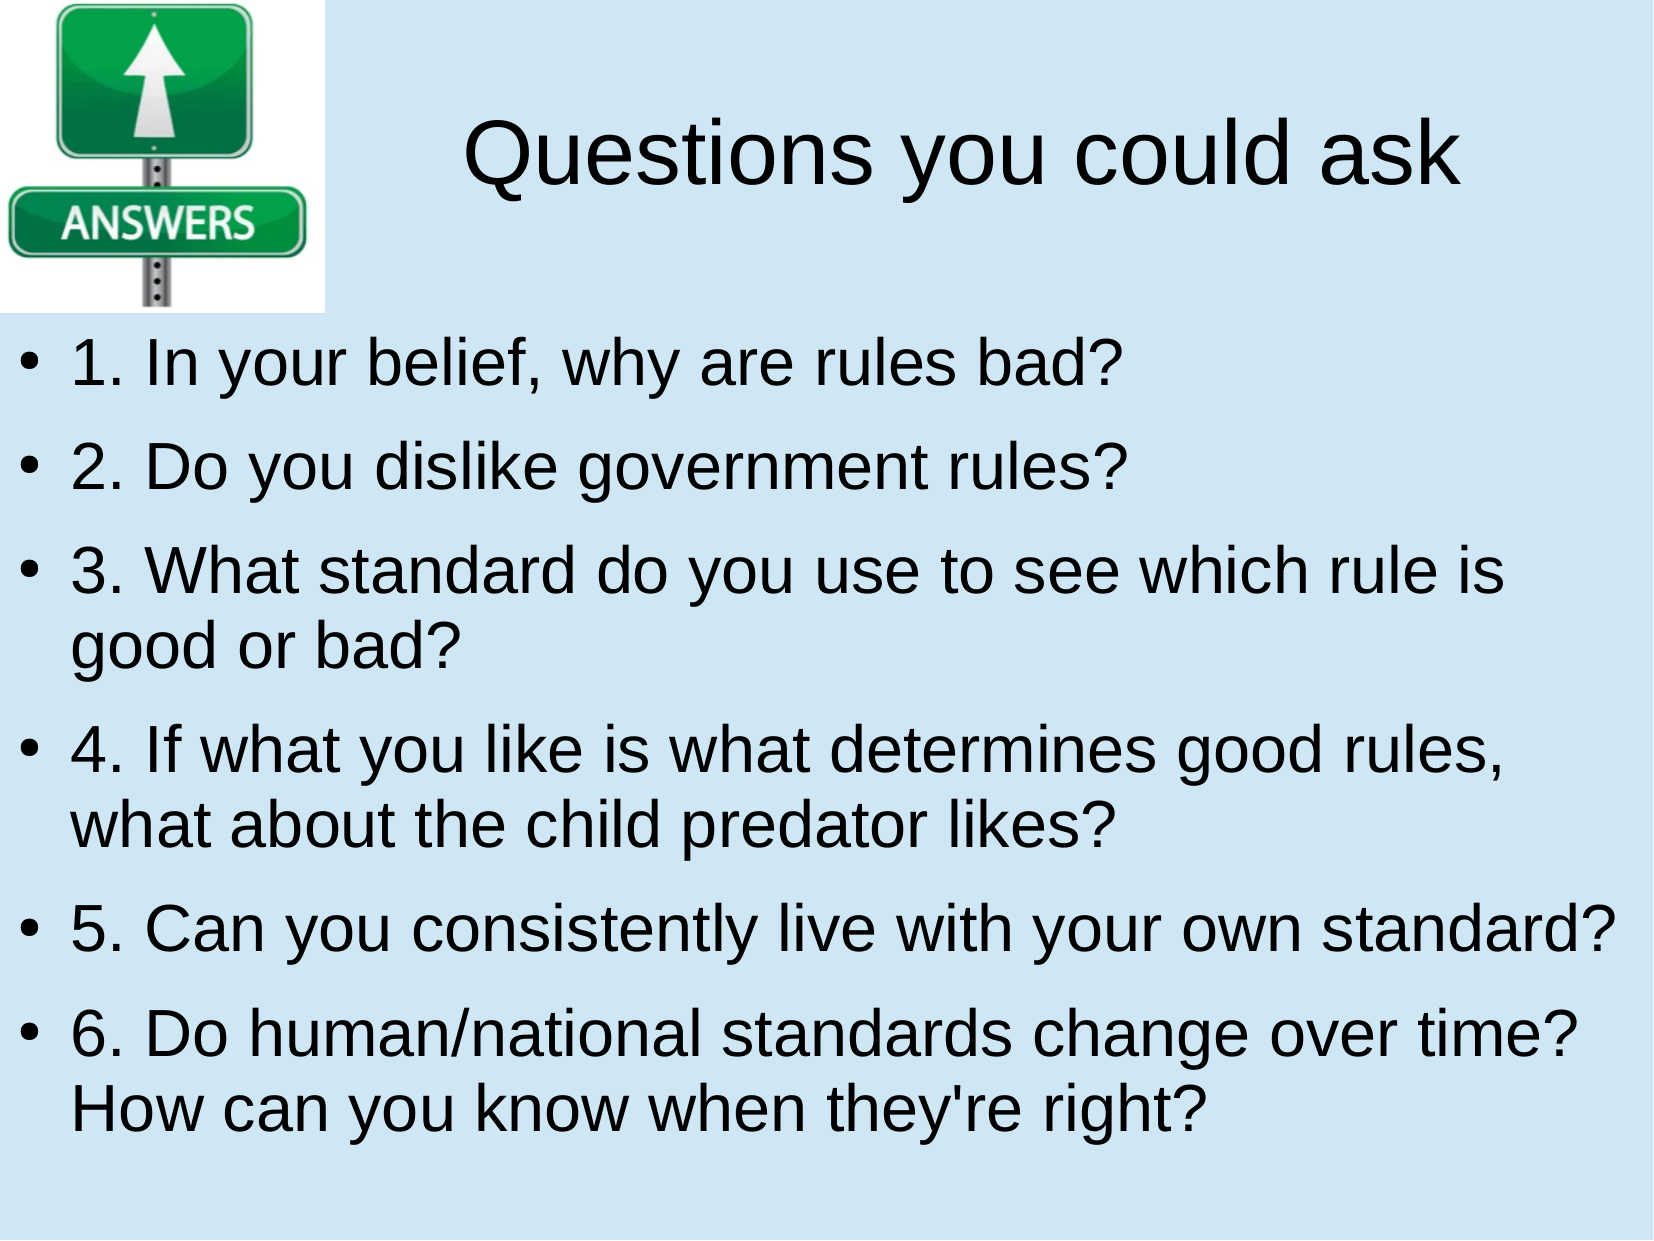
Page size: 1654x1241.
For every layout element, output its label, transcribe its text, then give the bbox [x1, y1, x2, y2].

picture [0, 0, 325, 313]
list 1. In your belief, why are rules bad? 2. Do you dislike government rules? 3. What standard do you use to see which rule is good or bad? 4. If what you like is what determines good rules, what about the child predator likes? 5. Can you consistently live with your own standard? 6. Do human/national standards change over time? How can you know when they're right? [0, 324, 1654, 1241]
title Questions you could ask [354, 49, 1571, 257]
